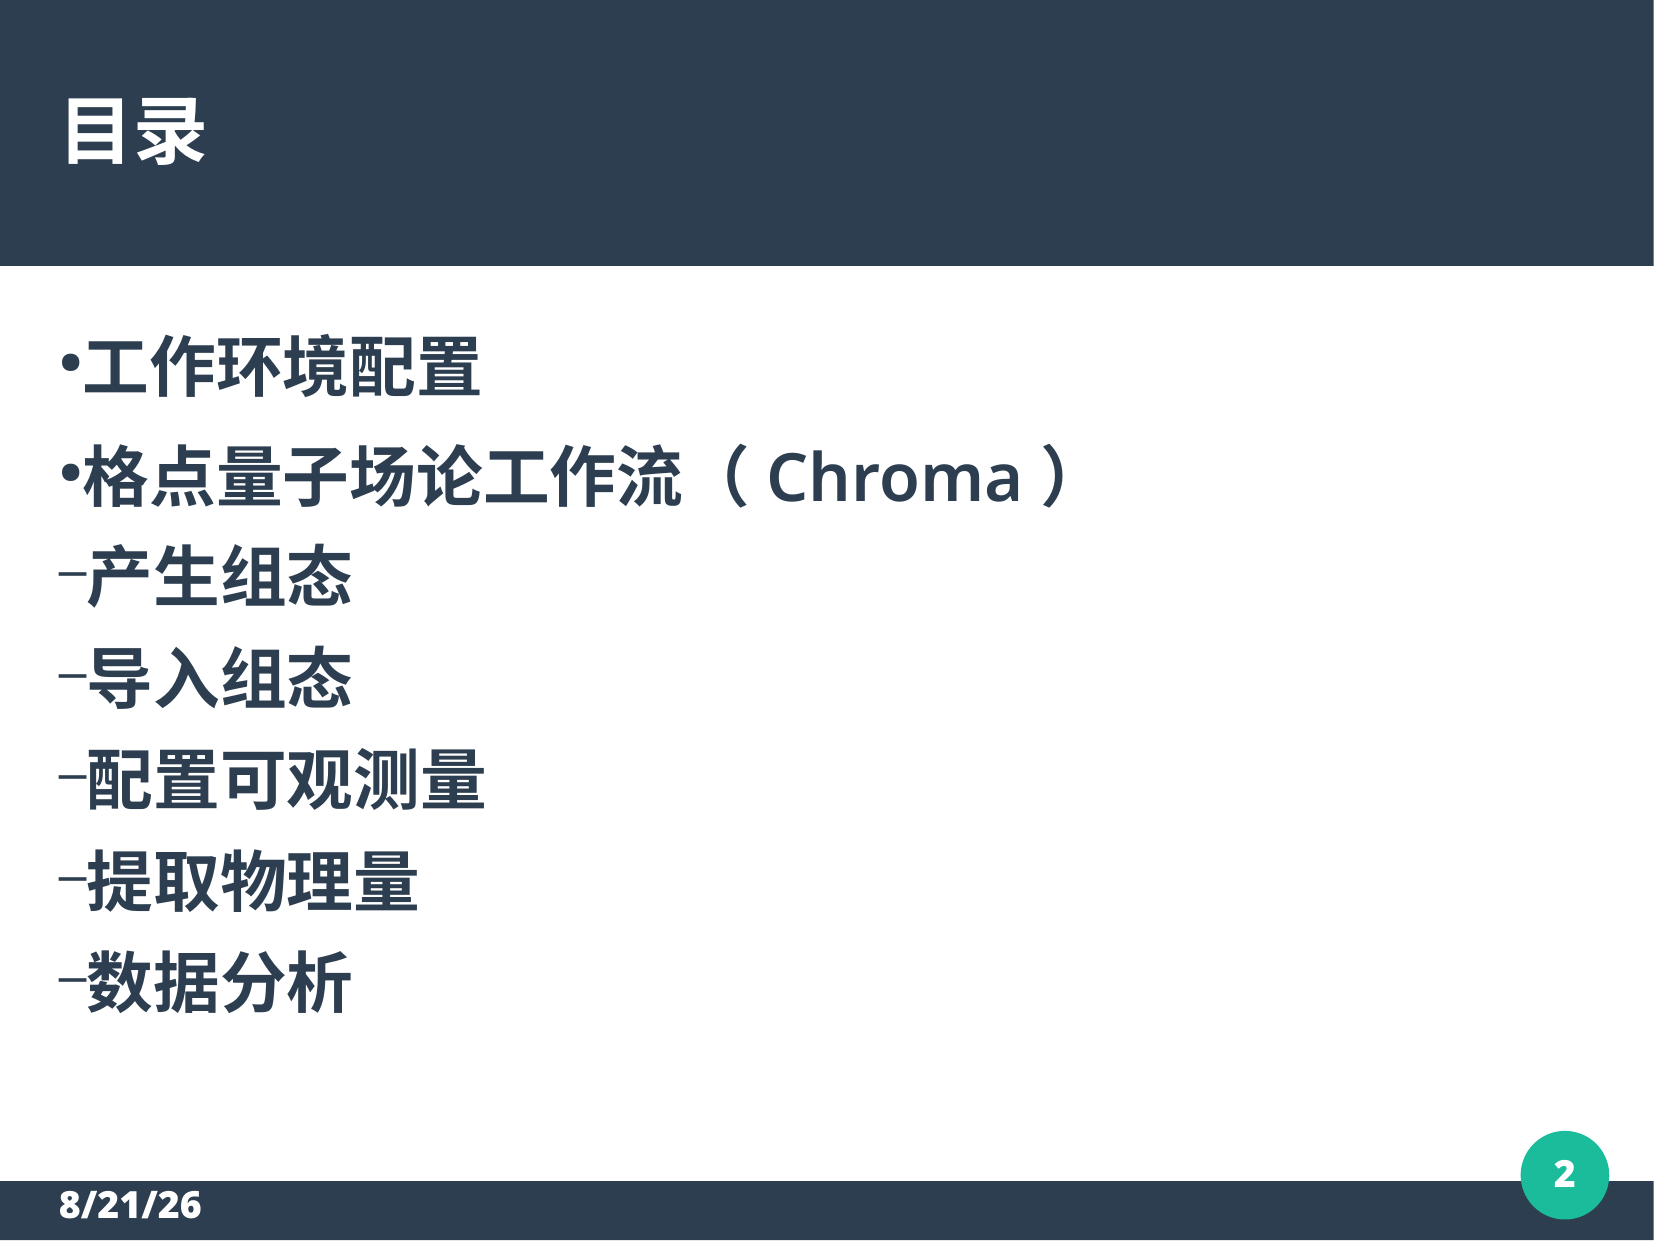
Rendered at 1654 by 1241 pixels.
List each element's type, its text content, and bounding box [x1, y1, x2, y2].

text_box [59, 1181, 532, 1241]
list 工作环境配置 格点量子场论工作流（Chroma） 产生组态 导入组态 配置可观测量 提取物理量 数据分析 [59, 324, 1595, 1152]
title 目录 [59, 49, 1595, 207]
text_box [1505, 1116, 1625, 1235]
